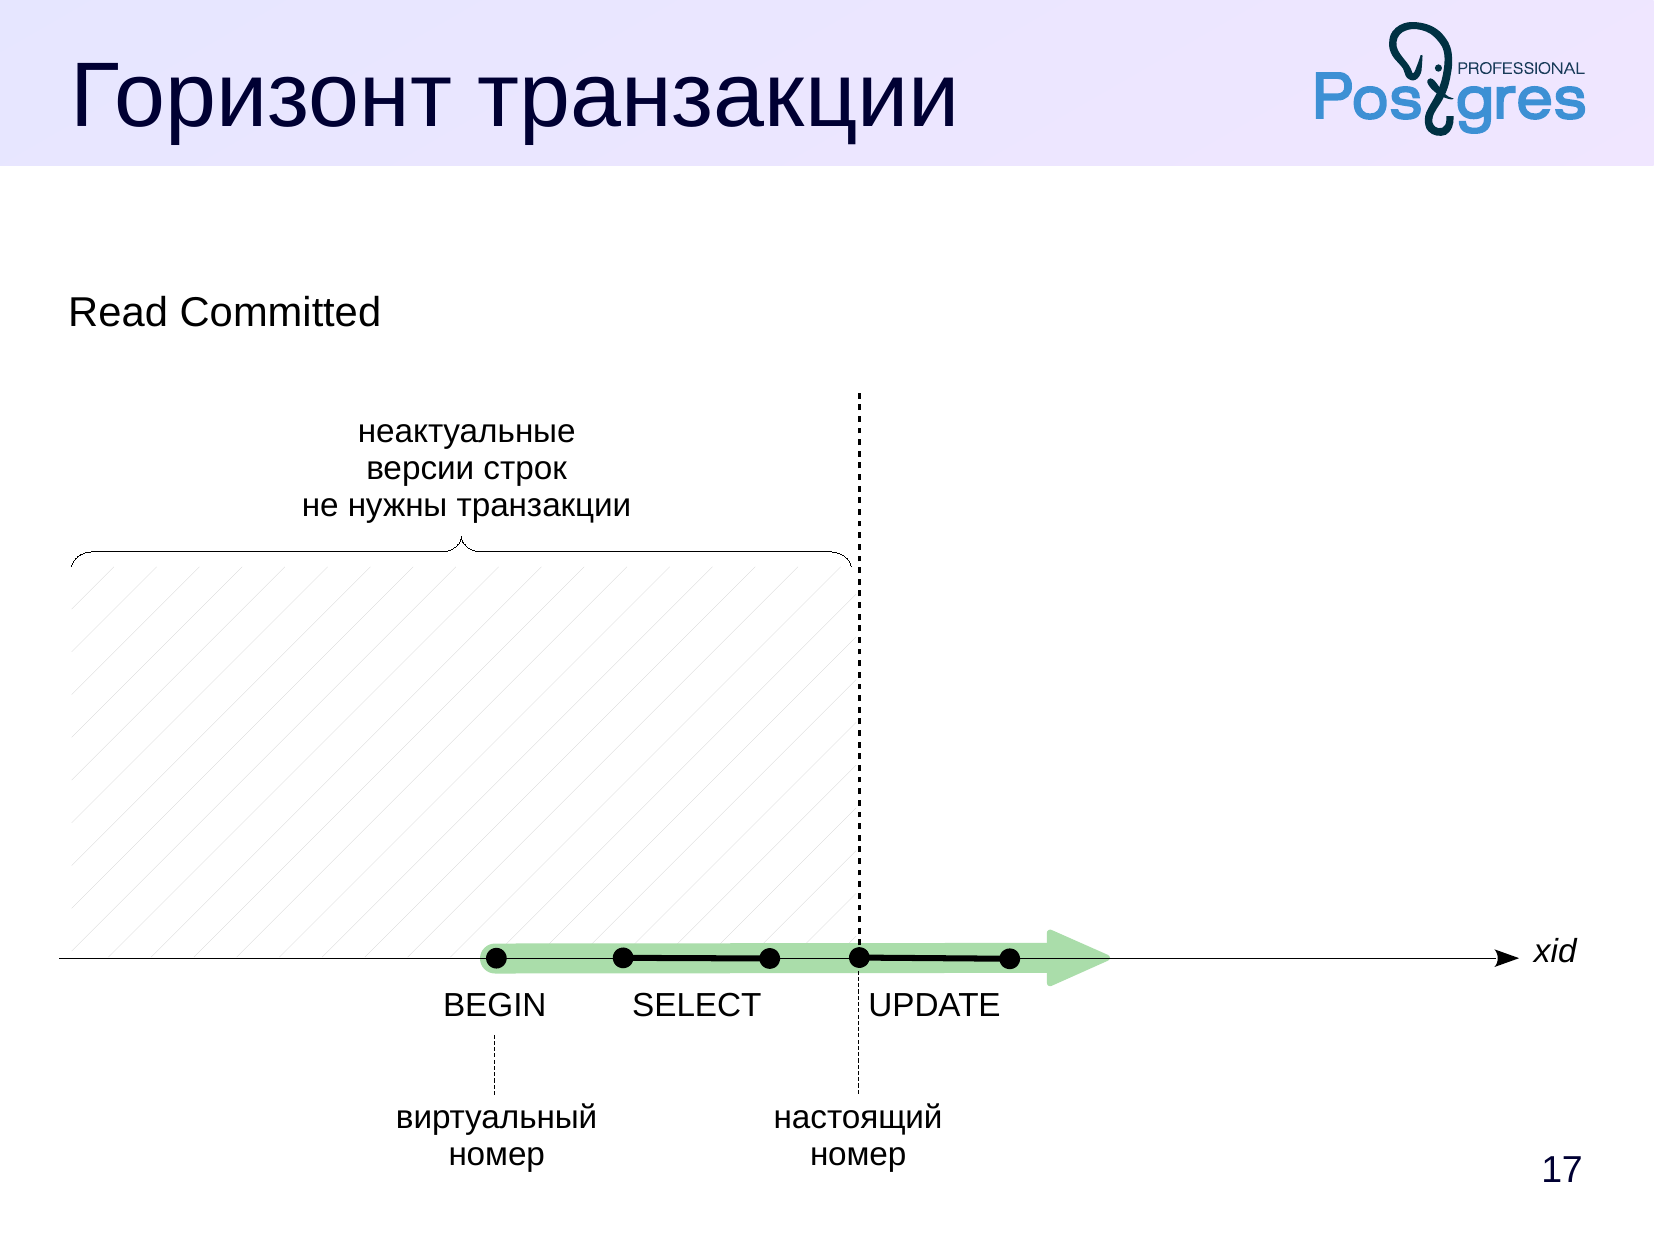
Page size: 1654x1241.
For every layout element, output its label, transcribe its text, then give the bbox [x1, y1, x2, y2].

text_box [486, 947, 507, 969]
text_box BEGIN [428, 978, 562, 1041]
text_box неактуальные версии строк не нужны транзакции [287, 405, 647, 532]
text_box виртуальный номер [381, 1090, 613, 1180]
text_box настоящий номер [758, 1090, 958, 1180]
text_box Read Committed [53, 281, 533, 344]
title Горизонт транзакции [70, 43, 1241, 147]
text_box UPDATE [853, 978, 1016, 1041]
text_box [71, 566, 857, 958]
text_box SELECT [617, 978, 777, 1041]
text_box xid [1519, 925, 1592, 978]
